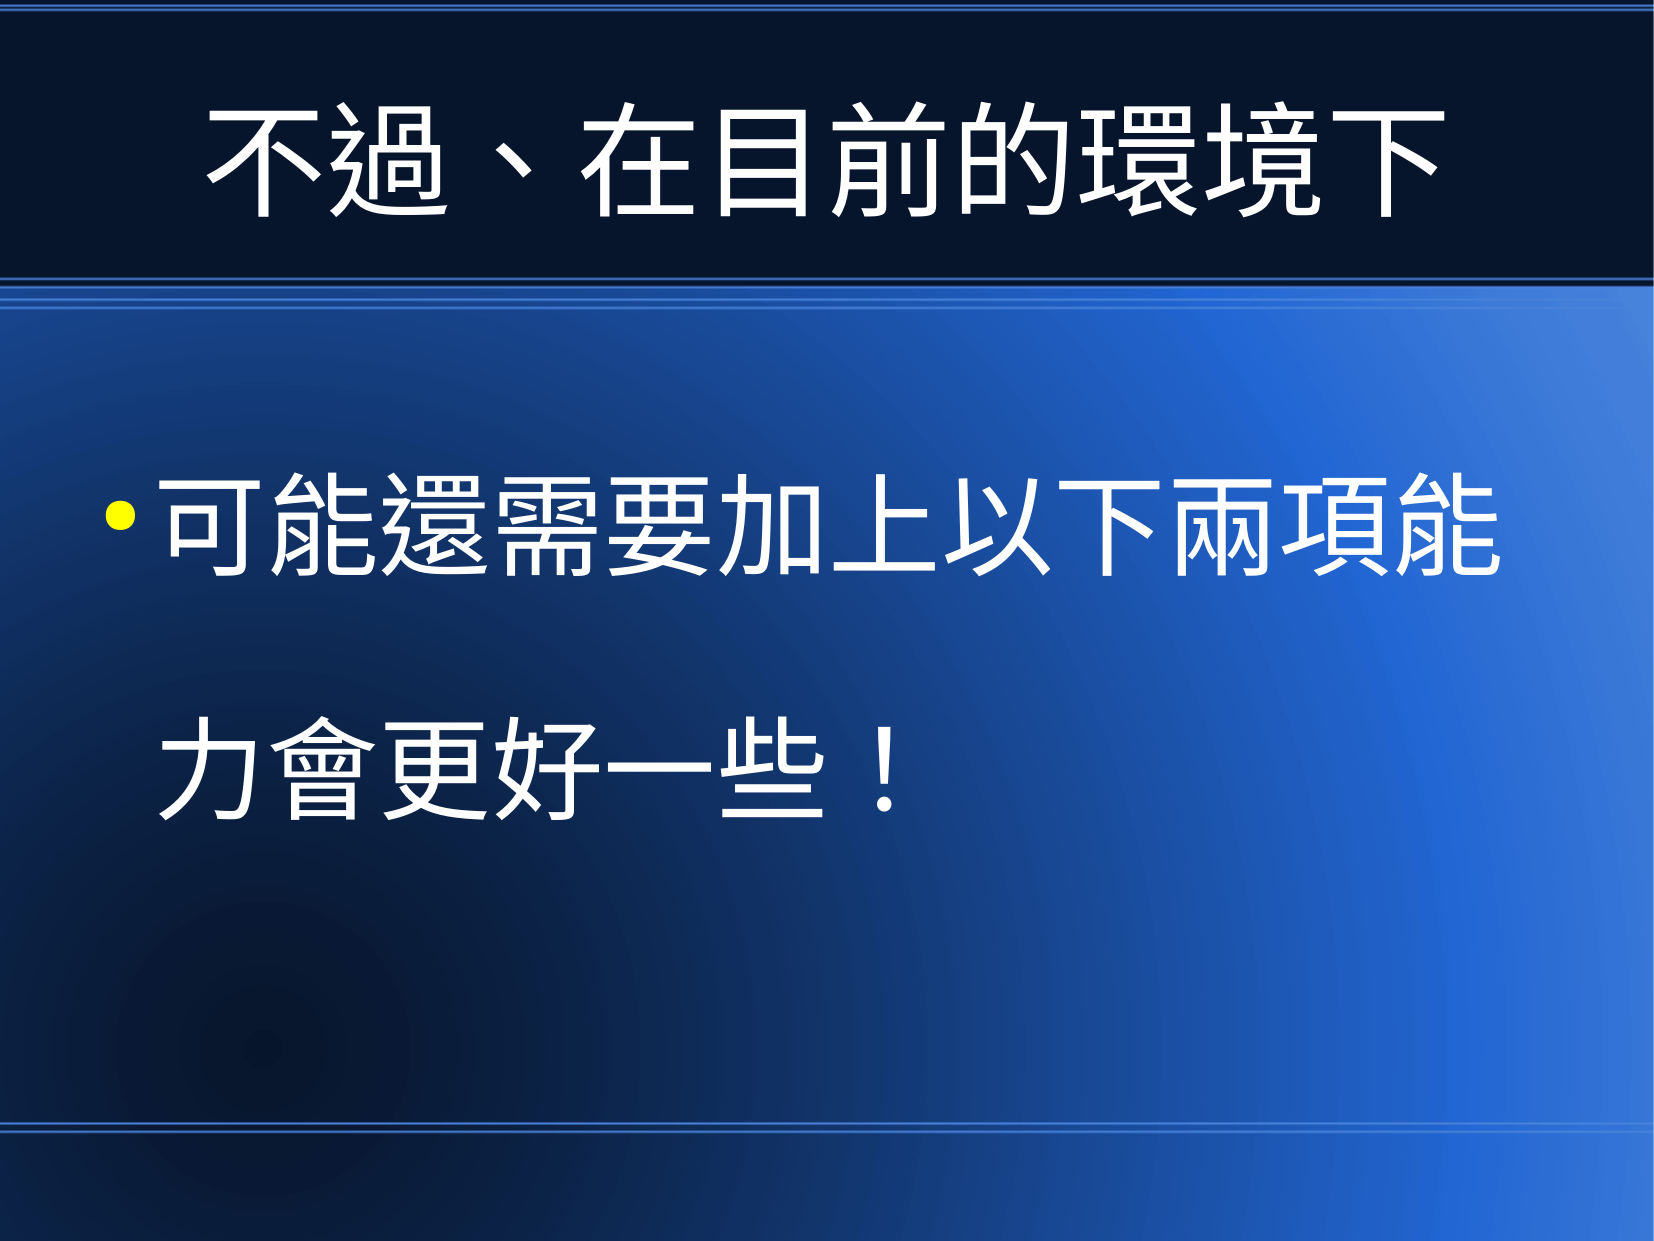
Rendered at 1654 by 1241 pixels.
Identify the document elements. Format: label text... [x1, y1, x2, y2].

picture [0, 0, 1654, 1241]
title 不過、在目前的環境下 [82, 49, 1571, 257]
list 可能還需要加上以下兩項能力會更好一些！ [82, 355, 1571, 1241]
